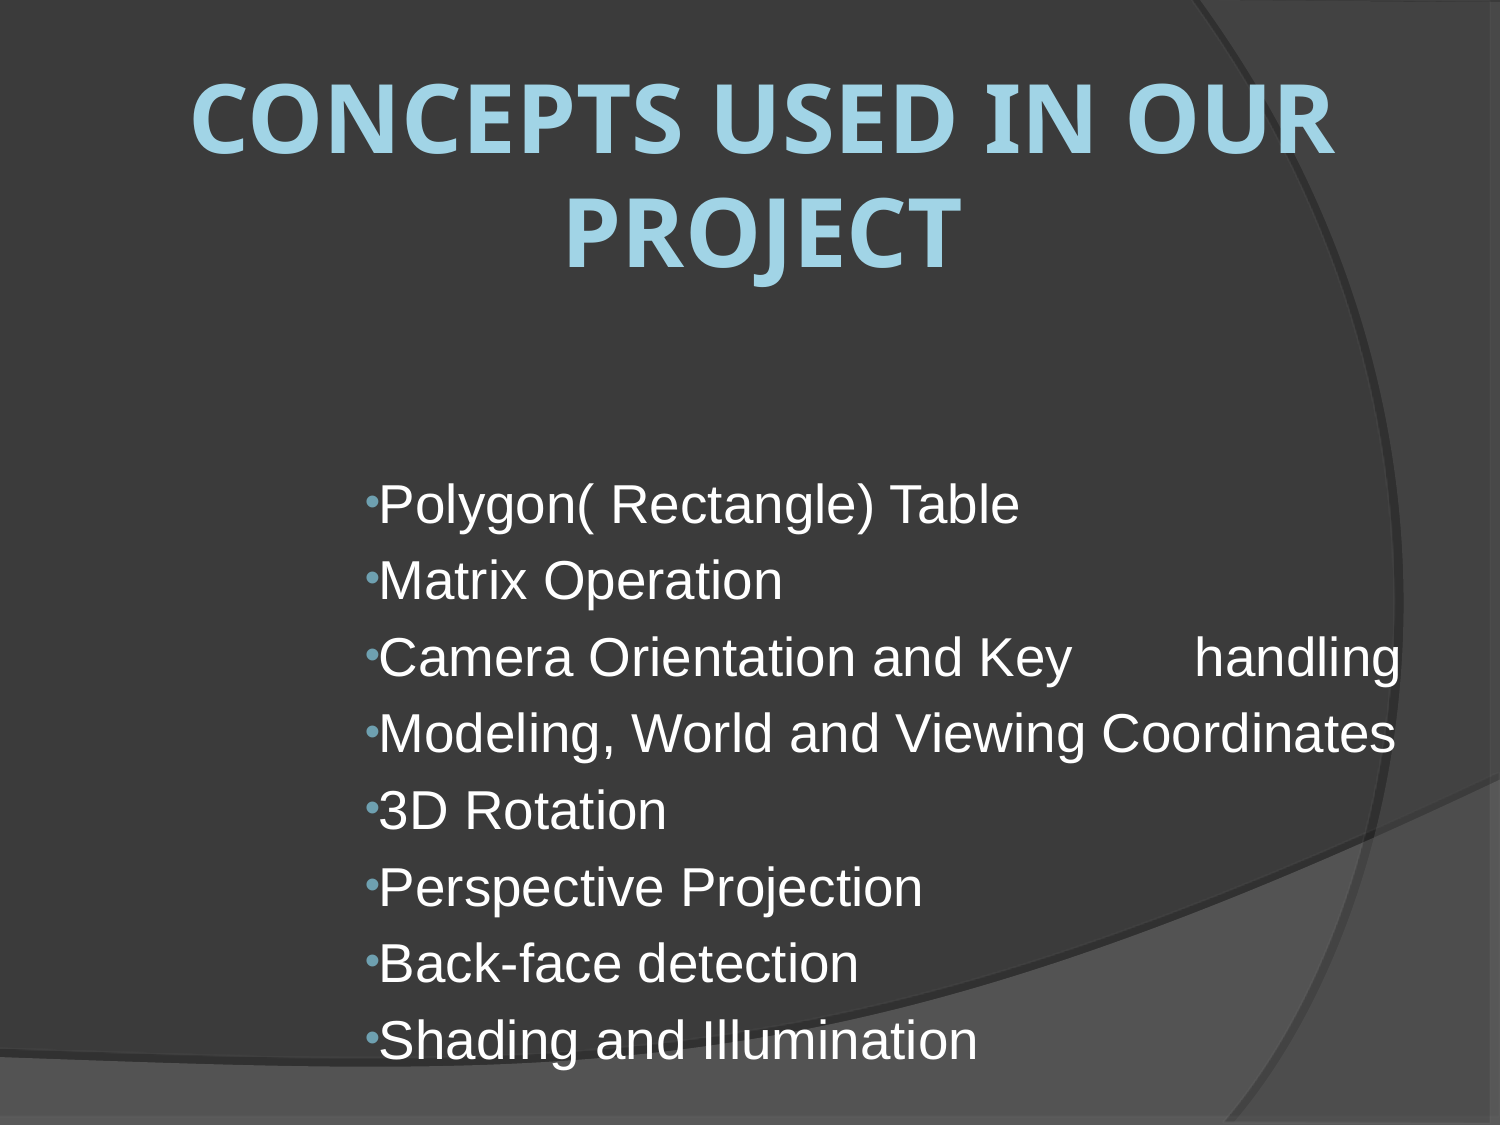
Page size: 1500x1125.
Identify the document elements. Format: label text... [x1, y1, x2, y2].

title Concepts used in our project [87, 50, 1438, 338]
subtitle Polygon( Rectangle) Table Matrix Operation Camera Orientation and Key handling Modeling, World and Viewing Coordinates 3D Rotation Perspective Projection Back-face detection Shading and Illumination [350, 462, 1427, 1125]
